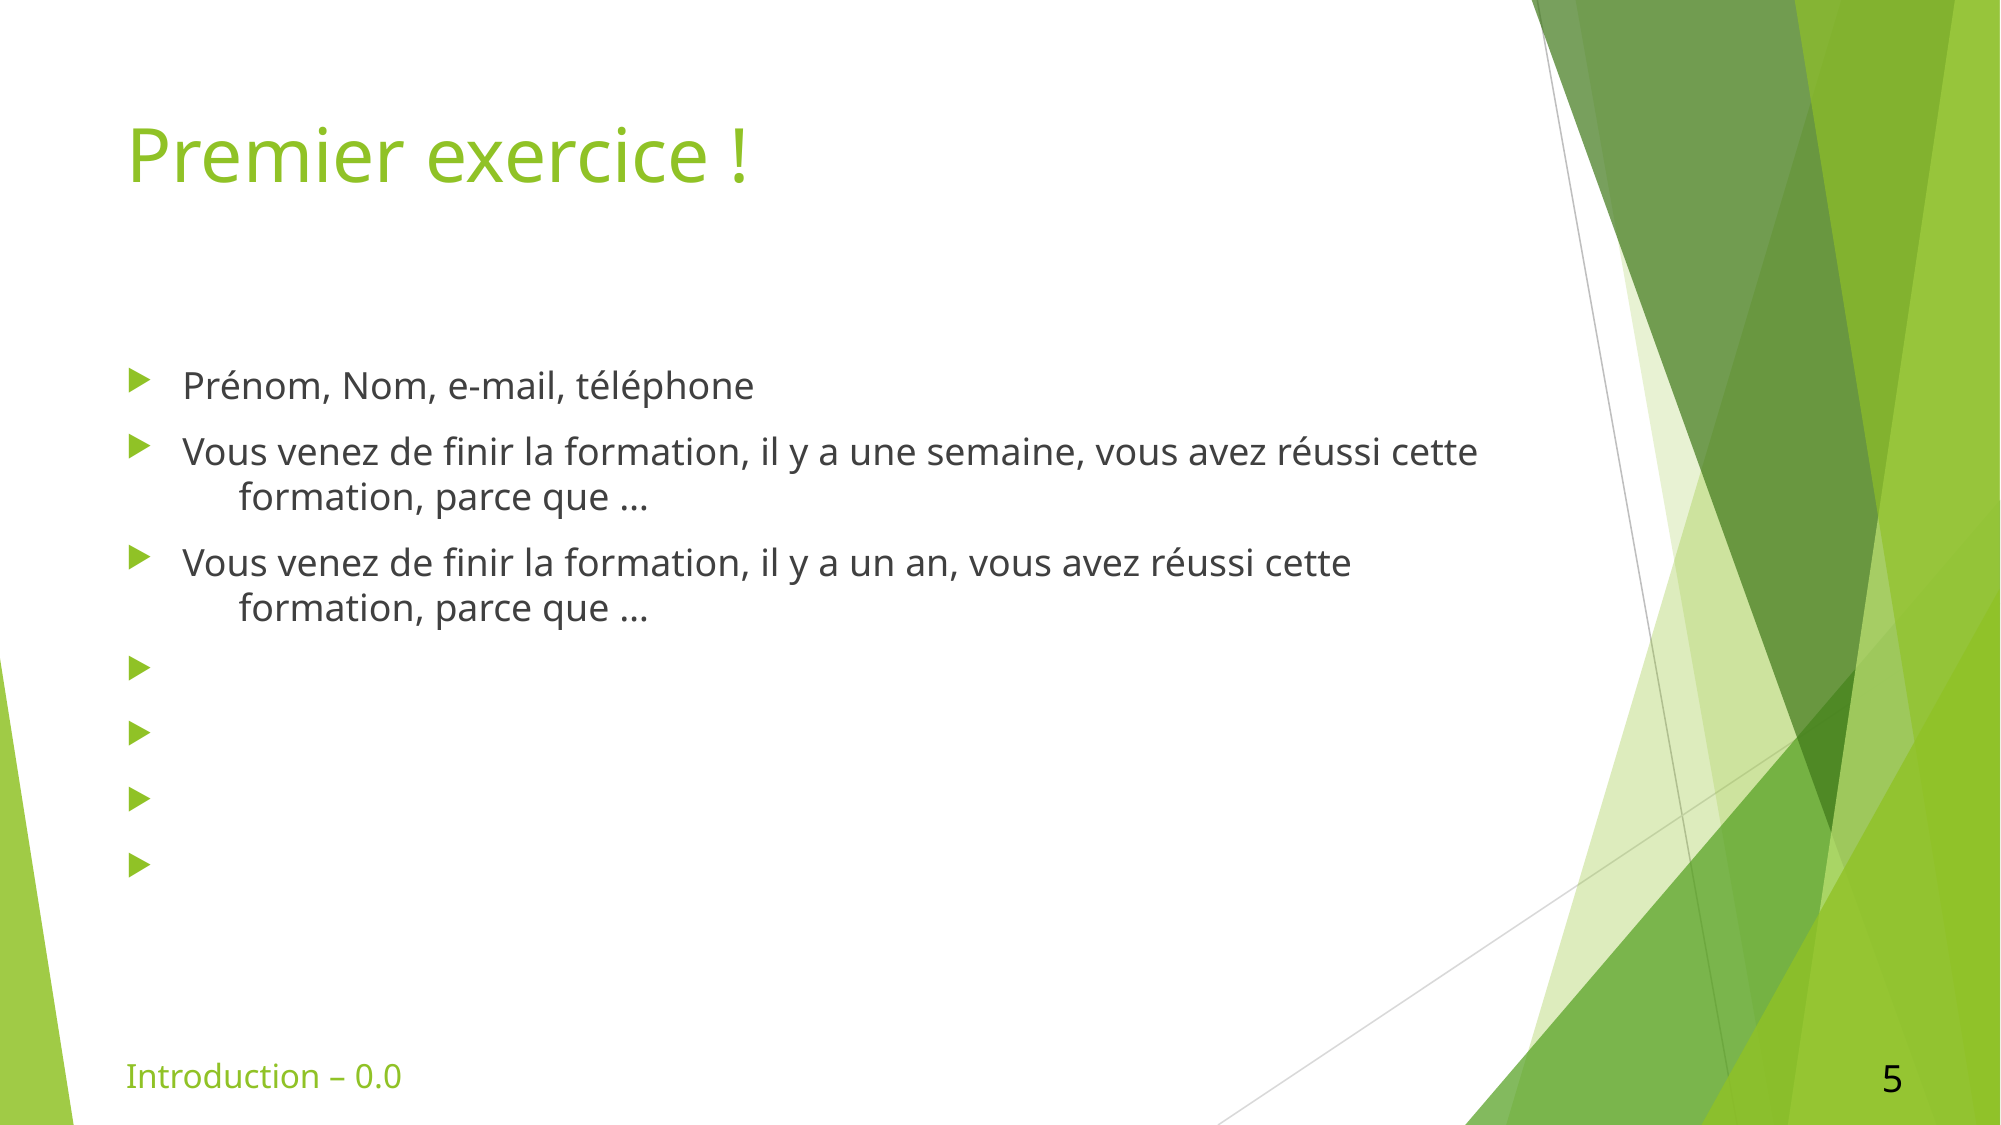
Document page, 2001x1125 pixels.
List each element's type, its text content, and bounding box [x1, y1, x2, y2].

text_box [1866, 1047, 1979, 1108]
text_box Introduction – 0.0 [111, 1047, 1094, 1109]
title Premier exercice ! [111, 99, 1522, 317]
list Prénom, Nom, e-mail, téléphone Vous venez de finir la formation, il y a une semaine, vous avez réussi cette formation, parce que … Vous venez de finir la formation, il y a un an, vous avez réussi cette formation, parce que … [111, 354, 1522, 992]
